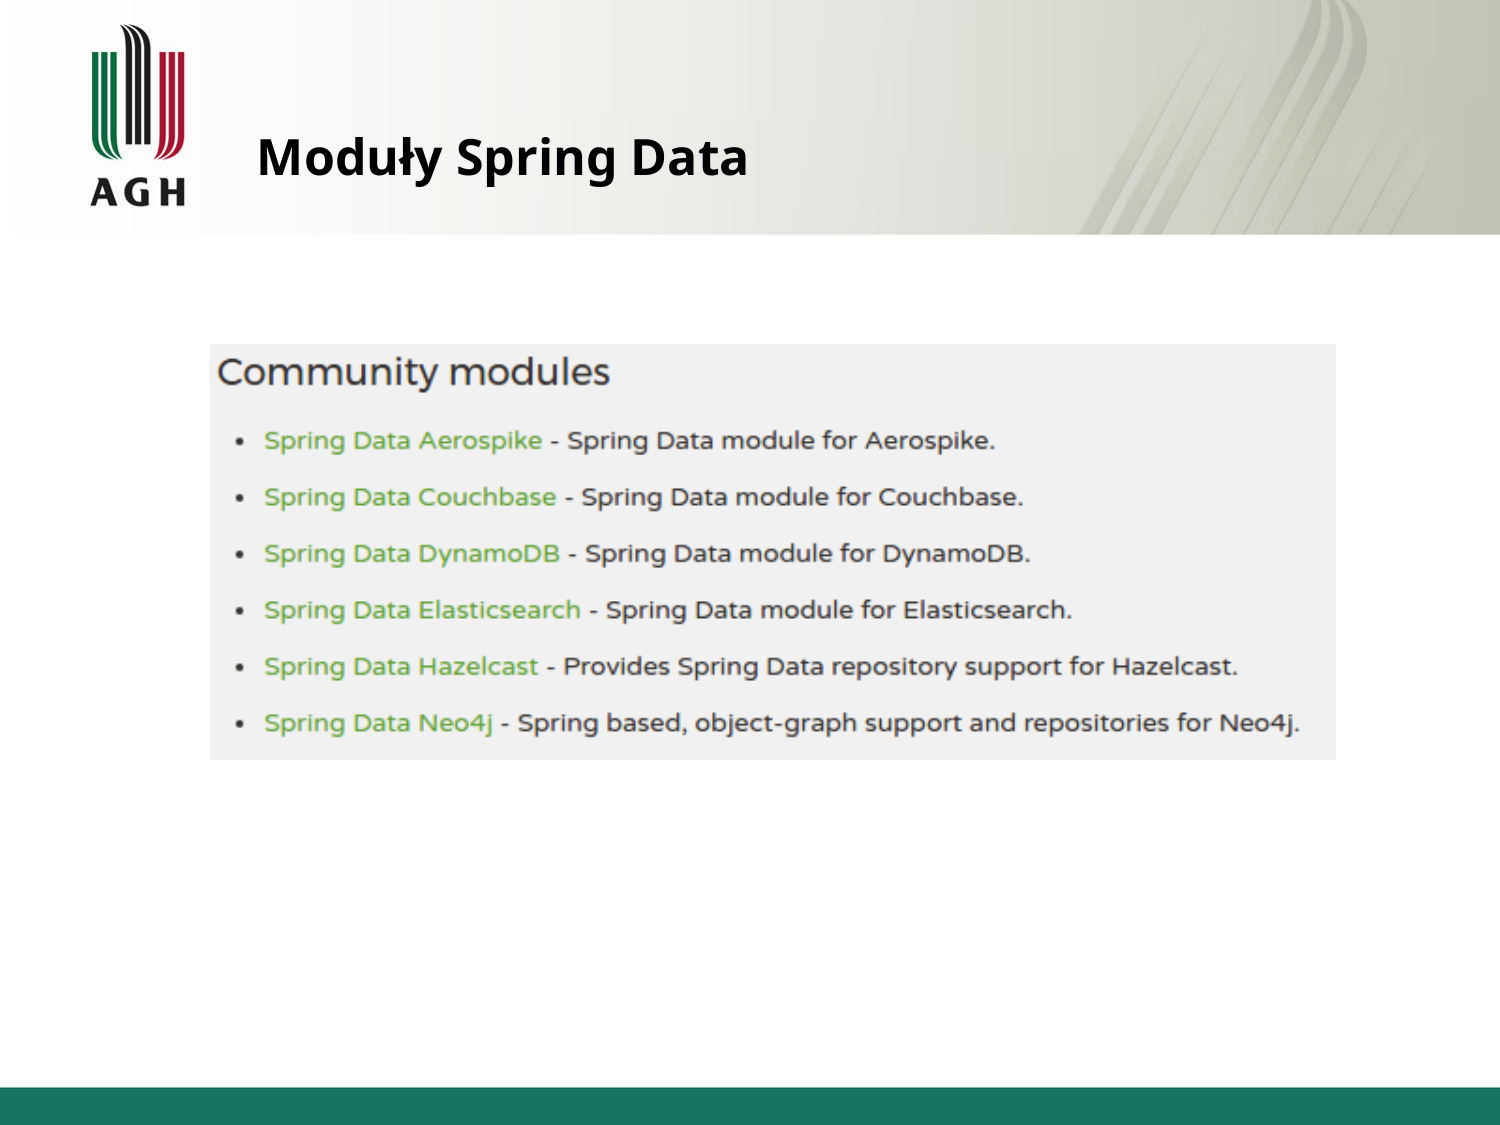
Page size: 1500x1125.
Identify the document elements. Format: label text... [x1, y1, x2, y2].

title Moduły Spring Data [242, 78, 1425, 233]
picture [0, 0, 1500, 1125]
